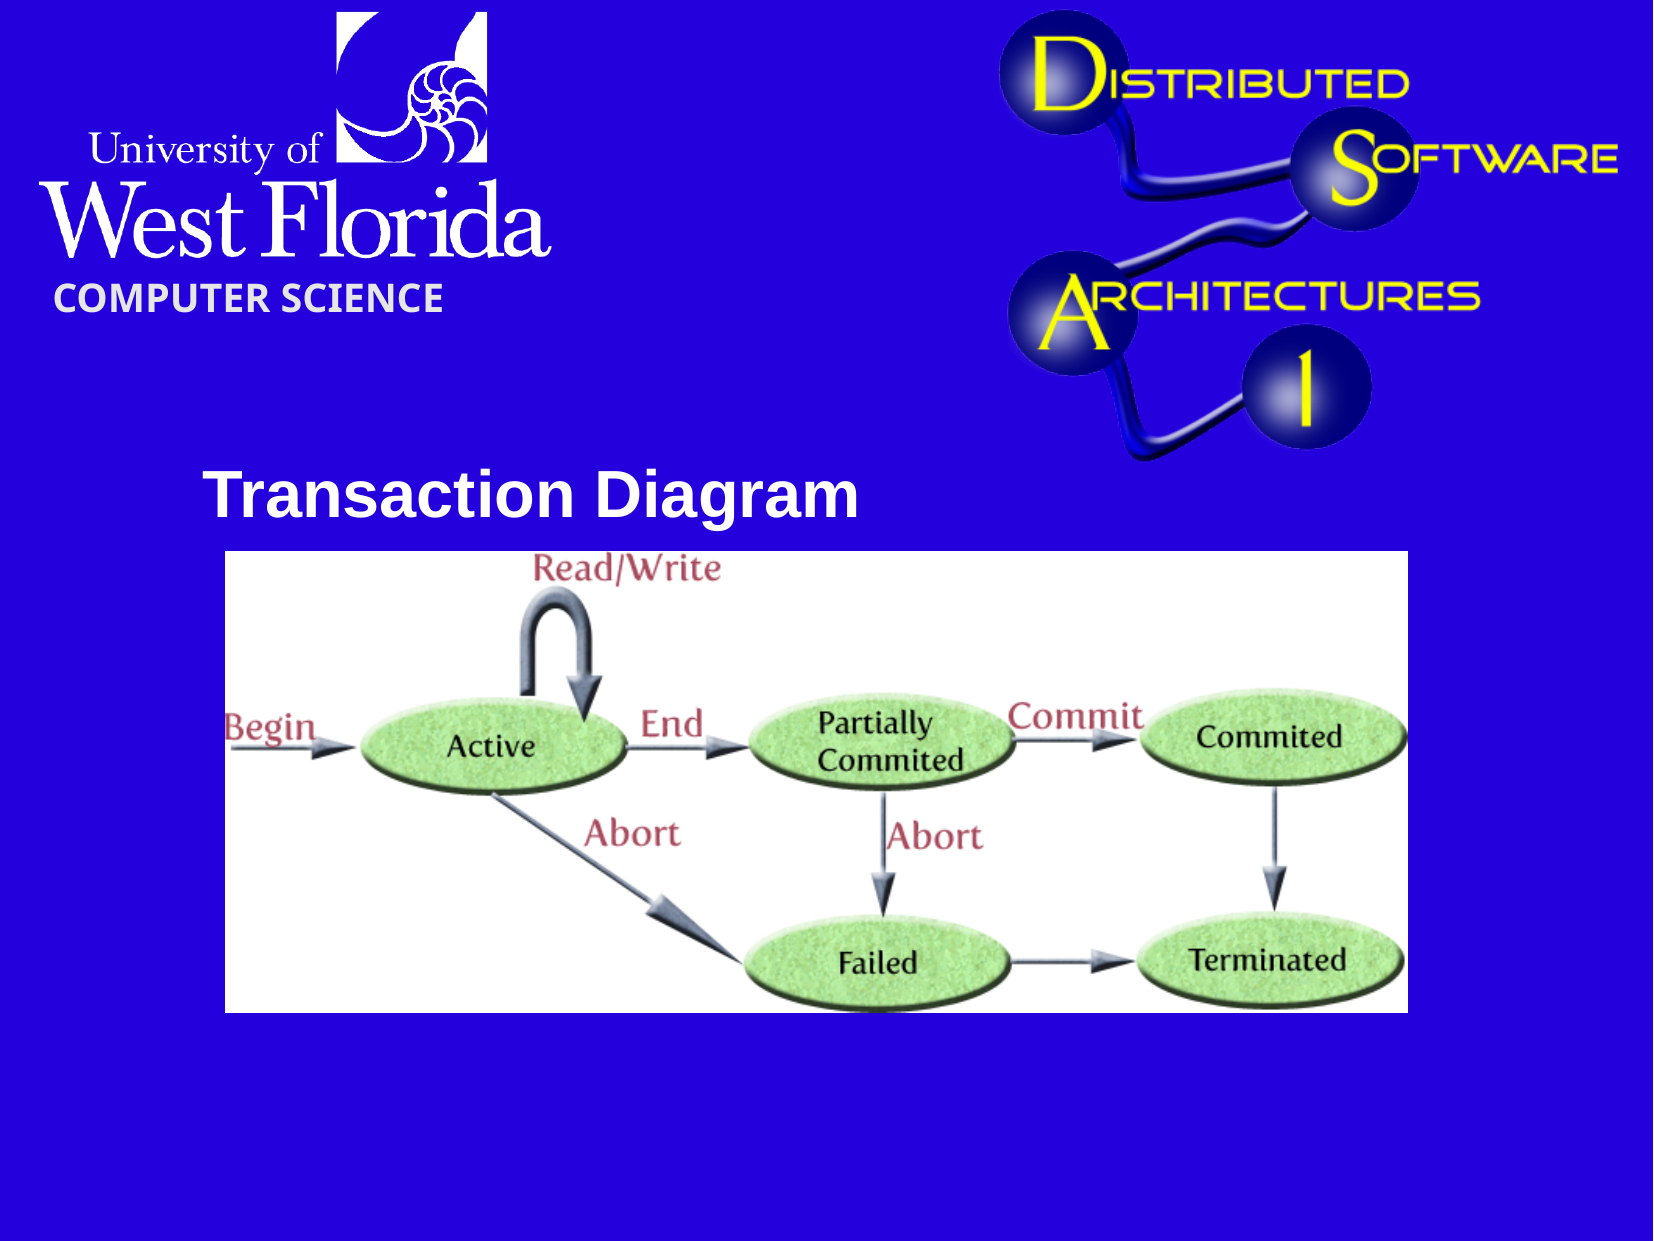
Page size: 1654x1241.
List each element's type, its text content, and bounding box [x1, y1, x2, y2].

text_box COMPUTER SCIENCE [37, 262, 563, 334]
text_box Transaction Diagram [187, 450, 1013, 540]
picture [225, 551, 1408, 1013]
picture [37, 0, 559, 262]
picture [910, 0, 1653, 506]
